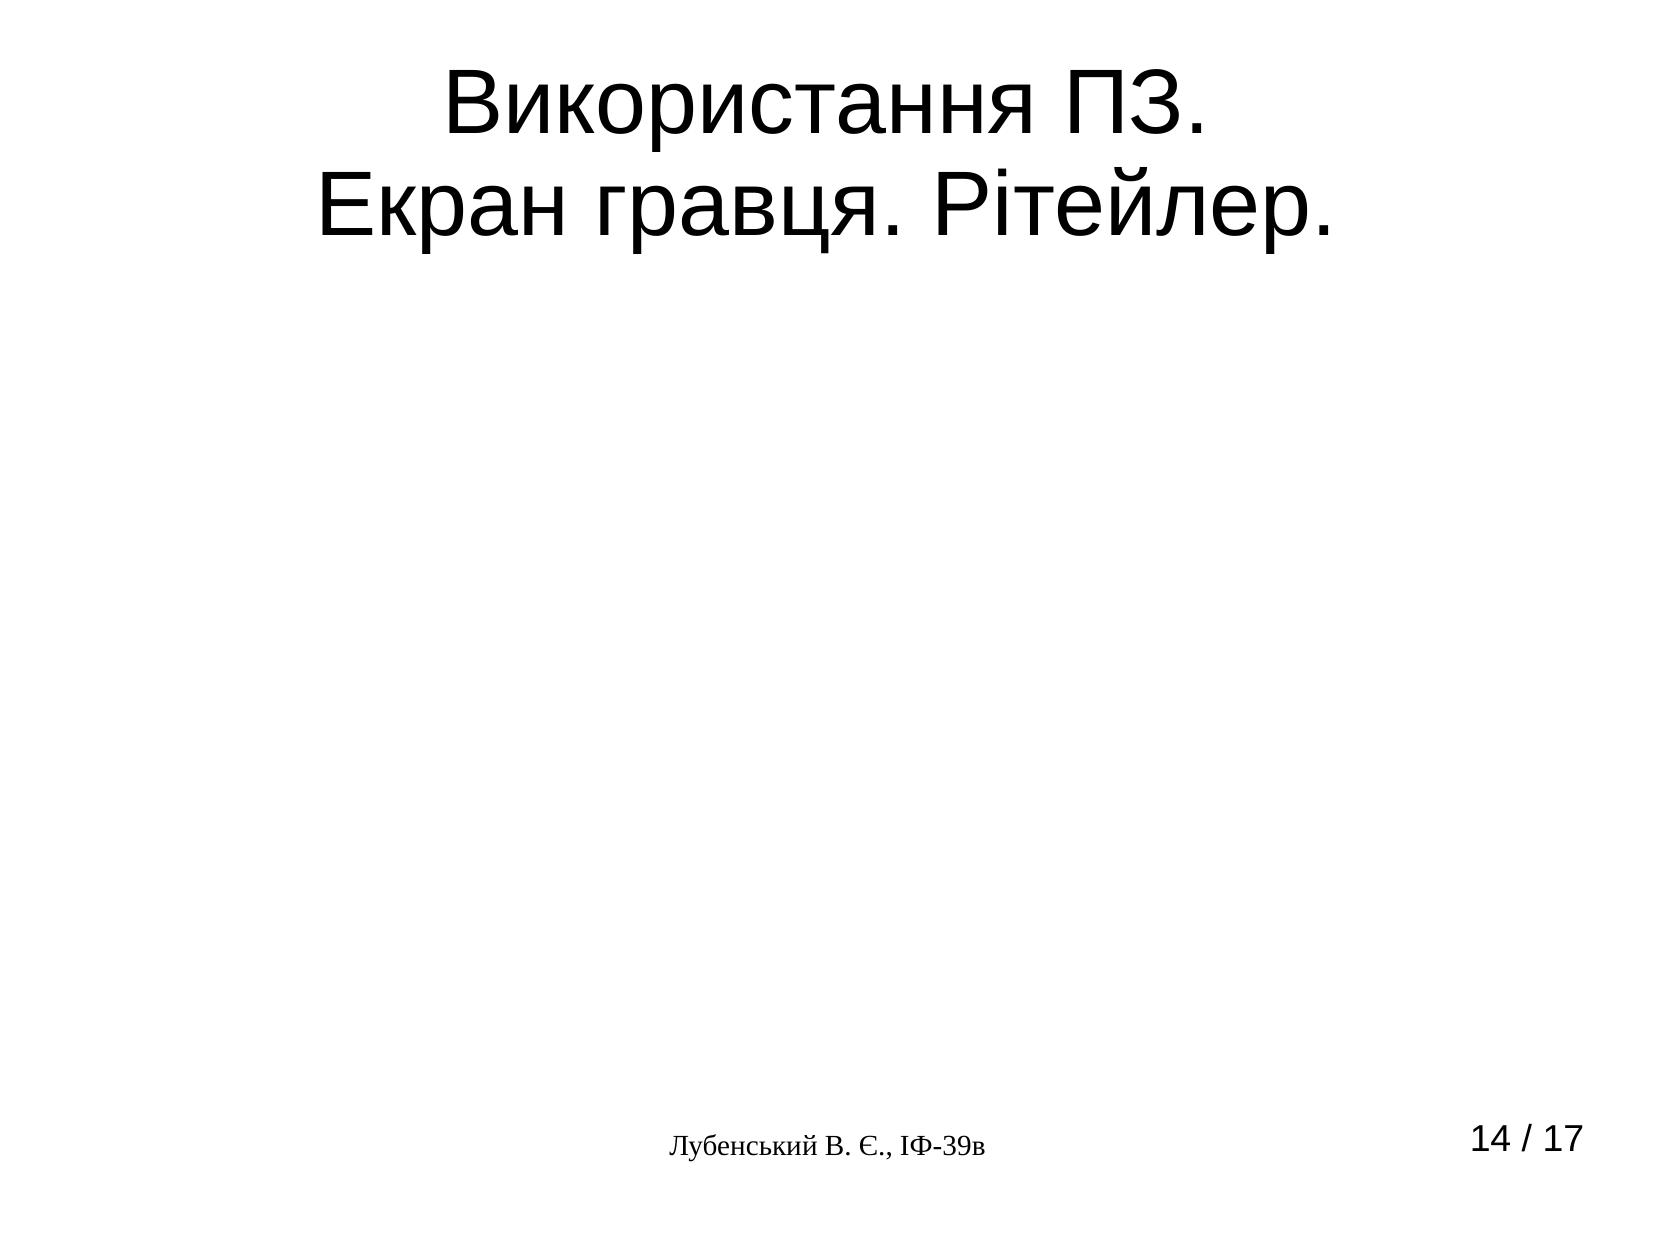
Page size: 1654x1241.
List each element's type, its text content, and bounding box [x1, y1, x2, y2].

text_box 17 [1496, 1110, 1654, 1181]
text_box <number> / [1455, 1110, 1496, 1181]
title Використання ПЗ. Екран гравця. Рітейлер. [82, 49, 1571, 257]
